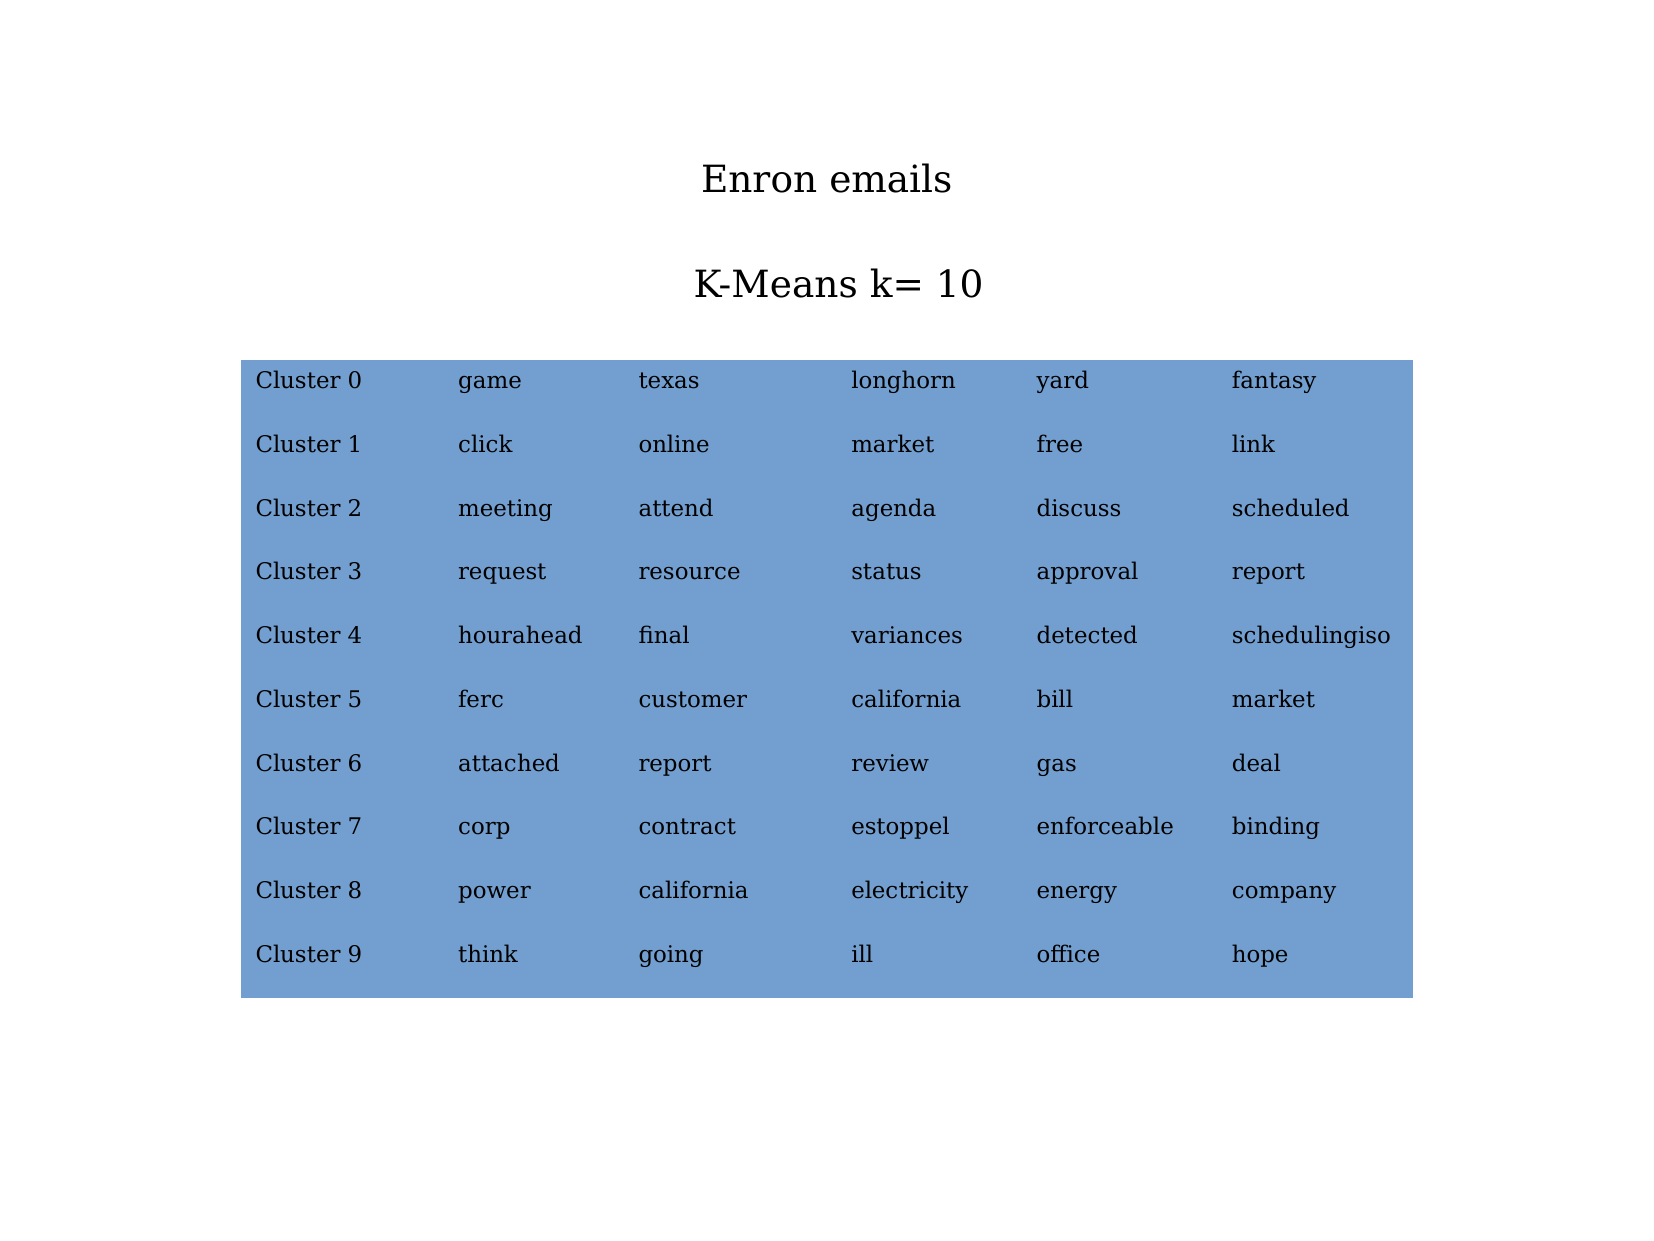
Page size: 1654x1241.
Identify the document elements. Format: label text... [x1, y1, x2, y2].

table_cell hourahead [436, 615, 624, 679]
table_cell final [624, 615, 837, 679]
table_cell Cluster 3 [241, 551, 436, 615]
table_cell click [436, 424, 624, 487]
table_header texas [624, 360, 837, 424]
table_cell customer [624, 679, 837, 742]
text_box Enron emails [686, 150, 968, 209]
table_cell Cluster 9 [241, 934, 436, 998]
table_cell agenda [837, 487, 1022, 551]
table_cell variances [837, 615, 1022, 679]
table_cell energy [1022, 870, 1217, 934]
table_cell Cluster 5 [241, 679, 436, 742]
table_cell request [436, 551, 624, 615]
table_cell Cluster 1 [241, 424, 436, 487]
table_cell estoppel [837, 806, 1022, 870]
table_header game [436, 360, 624, 424]
table_cell resource [624, 551, 837, 615]
table_cell corp [436, 806, 624, 870]
table_cell Cluster 4 [241, 615, 436, 679]
table_cell Cluster 8 [241, 870, 436, 934]
table_header longhorn [837, 360, 1022, 424]
table_header Cluster 0 [241, 360, 436, 424]
table_header yard [1022, 360, 1217, 424]
table_cell contract [624, 806, 837, 870]
table_cell scheduled [1217, 487, 1413, 551]
table_cell bill [1022, 679, 1217, 742]
table_cell hope [1217, 934, 1413, 998]
table_header fantasy [1217, 360, 1413, 424]
table_cell office [1022, 934, 1217, 998]
table_cell gas [1022, 742, 1217, 806]
table_cell market [1217, 679, 1413, 742]
table_cell discuss [1022, 487, 1217, 551]
table_cell Cluster 6 [241, 742, 436, 806]
table_cell attached [436, 742, 624, 806]
table_cell power [436, 870, 624, 934]
table_cell review [837, 742, 1022, 806]
table_cell going [624, 934, 837, 998]
table_cell ferc [436, 679, 624, 742]
table_cell approval [1022, 551, 1217, 615]
table_cell Cluster 7 [241, 806, 436, 870]
table_cell report [624, 742, 837, 806]
table_cell ill [837, 934, 1022, 998]
table_cell Cluster 2 [241, 487, 436, 551]
text_box K-Means k= 10 [678, 255, 999, 314]
table_cell attend [624, 487, 837, 551]
table_cell binding [1217, 806, 1413, 870]
table_cell status [837, 551, 1022, 615]
table_cell deal [1217, 742, 1413, 806]
table_cell think [436, 934, 624, 998]
table_cell detected [1022, 615, 1217, 679]
table_cell report [1217, 551, 1413, 615]
table_cell enforceable [1022, 806, 1217, 870]
table_cell market [837, 424, 1022, 487]
table_cell california [837, 679, 1022, 742]
table_cell link [1217, 424, 1413, 487]
table_cell meeting [436, 487, 624, 551]
table_cell free [1022, 424, 1217, 487]
table_cell online [624, 424, 837, 487]
table_cell california [624, 870, 837, 934]
table_cell electricity [837, 870, 1022, 934]
table_cell schedulingiso [1217, 615, 1413, 679]
table_cell company [1217, 870, 1413, 934]
